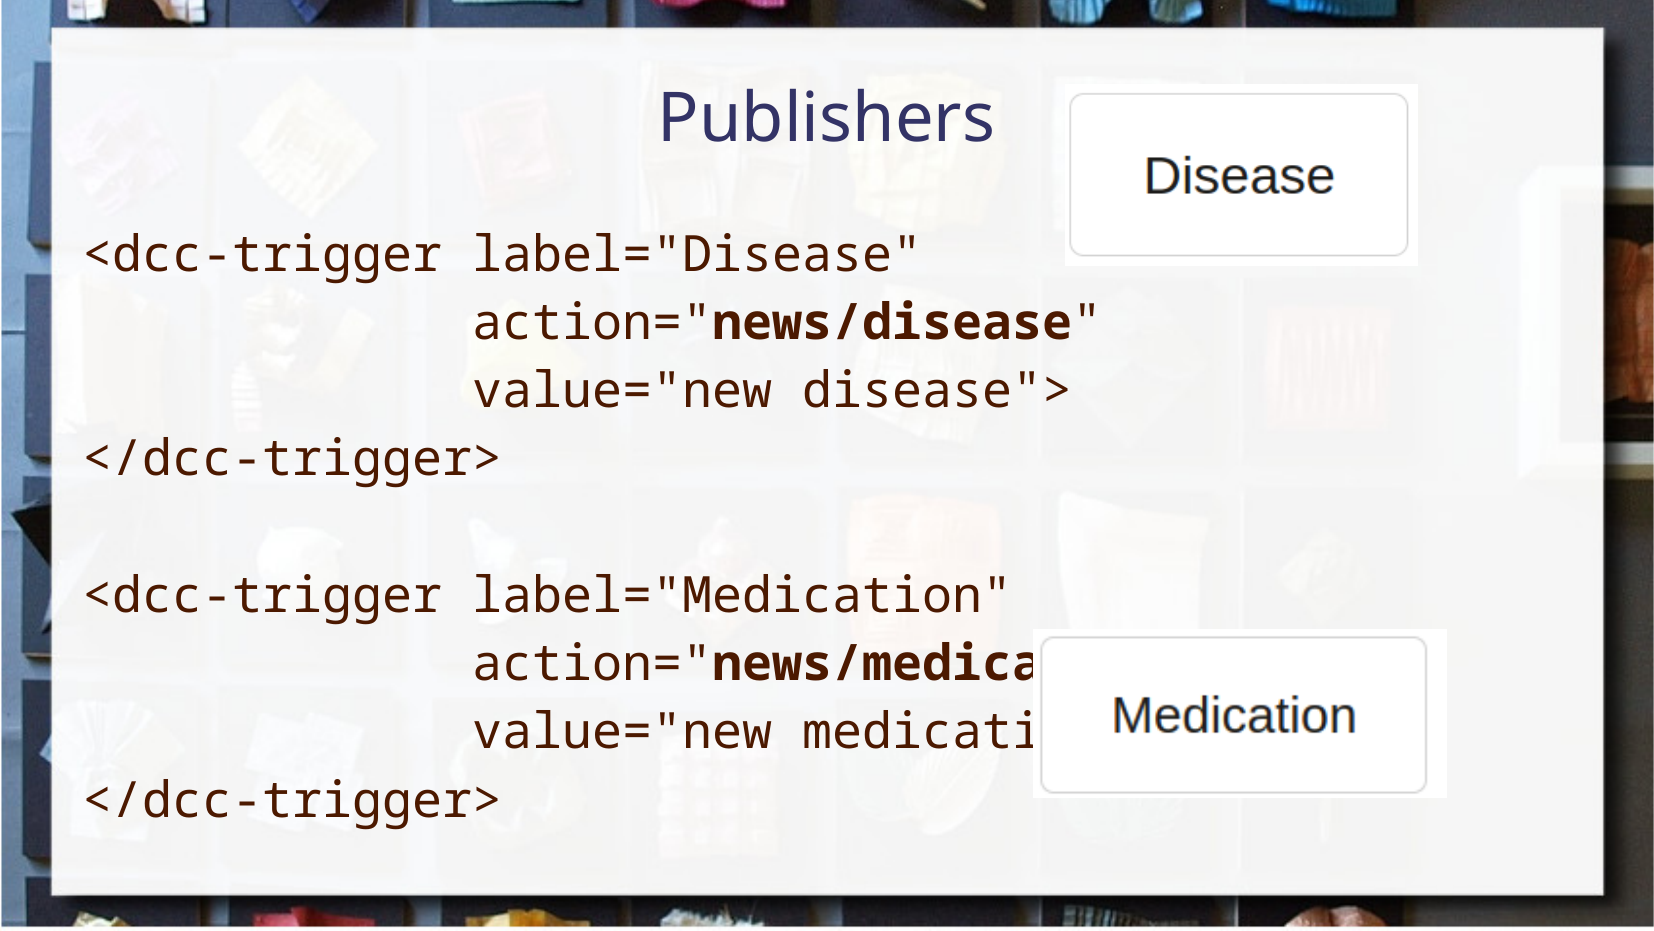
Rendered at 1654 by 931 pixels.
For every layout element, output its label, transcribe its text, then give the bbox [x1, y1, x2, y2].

picture [0, 0, 1654, 931]
title Publishers [82, 37, 1571, 193]
list <dcc-trigger label="Disease" action="news/disease" value="new disease"> </dcc-trigger> <dcc-trigger label="Medication" action="news/medication" value="new medication"> </dcc-trigger> [82, 217, 1571, 832]
